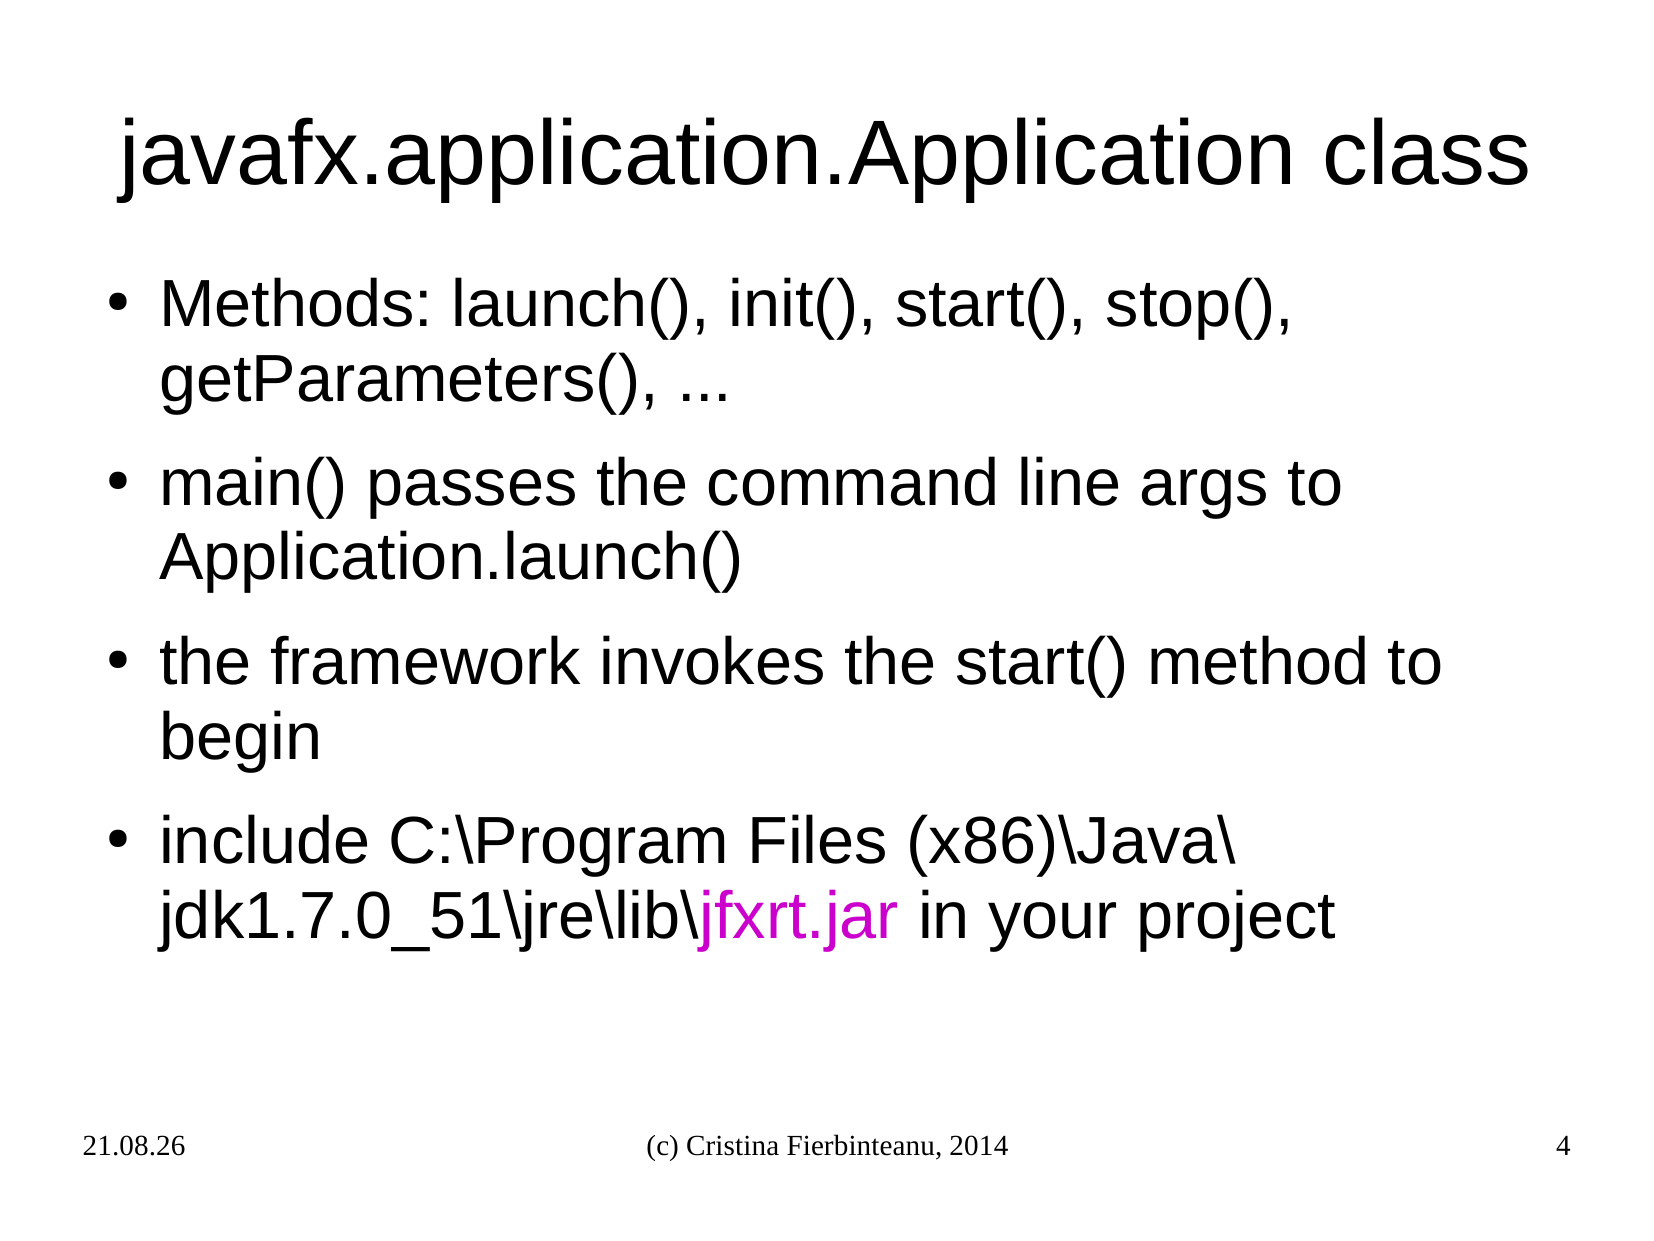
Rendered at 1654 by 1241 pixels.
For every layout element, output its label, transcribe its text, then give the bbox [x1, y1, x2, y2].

title javafx.application.Application class [82, 49, 1571, 257]
list Methods: launch(), init(), start(), stop(), getParameters(), ... main() passes the command line args to Application.launch() the framework invokes the start() method to begin include C:\Program Files (x86)\Java\jdk1.7.0_51\jre\lib\jfxrt.jar in your project [88, 265, 1577, 1063]
